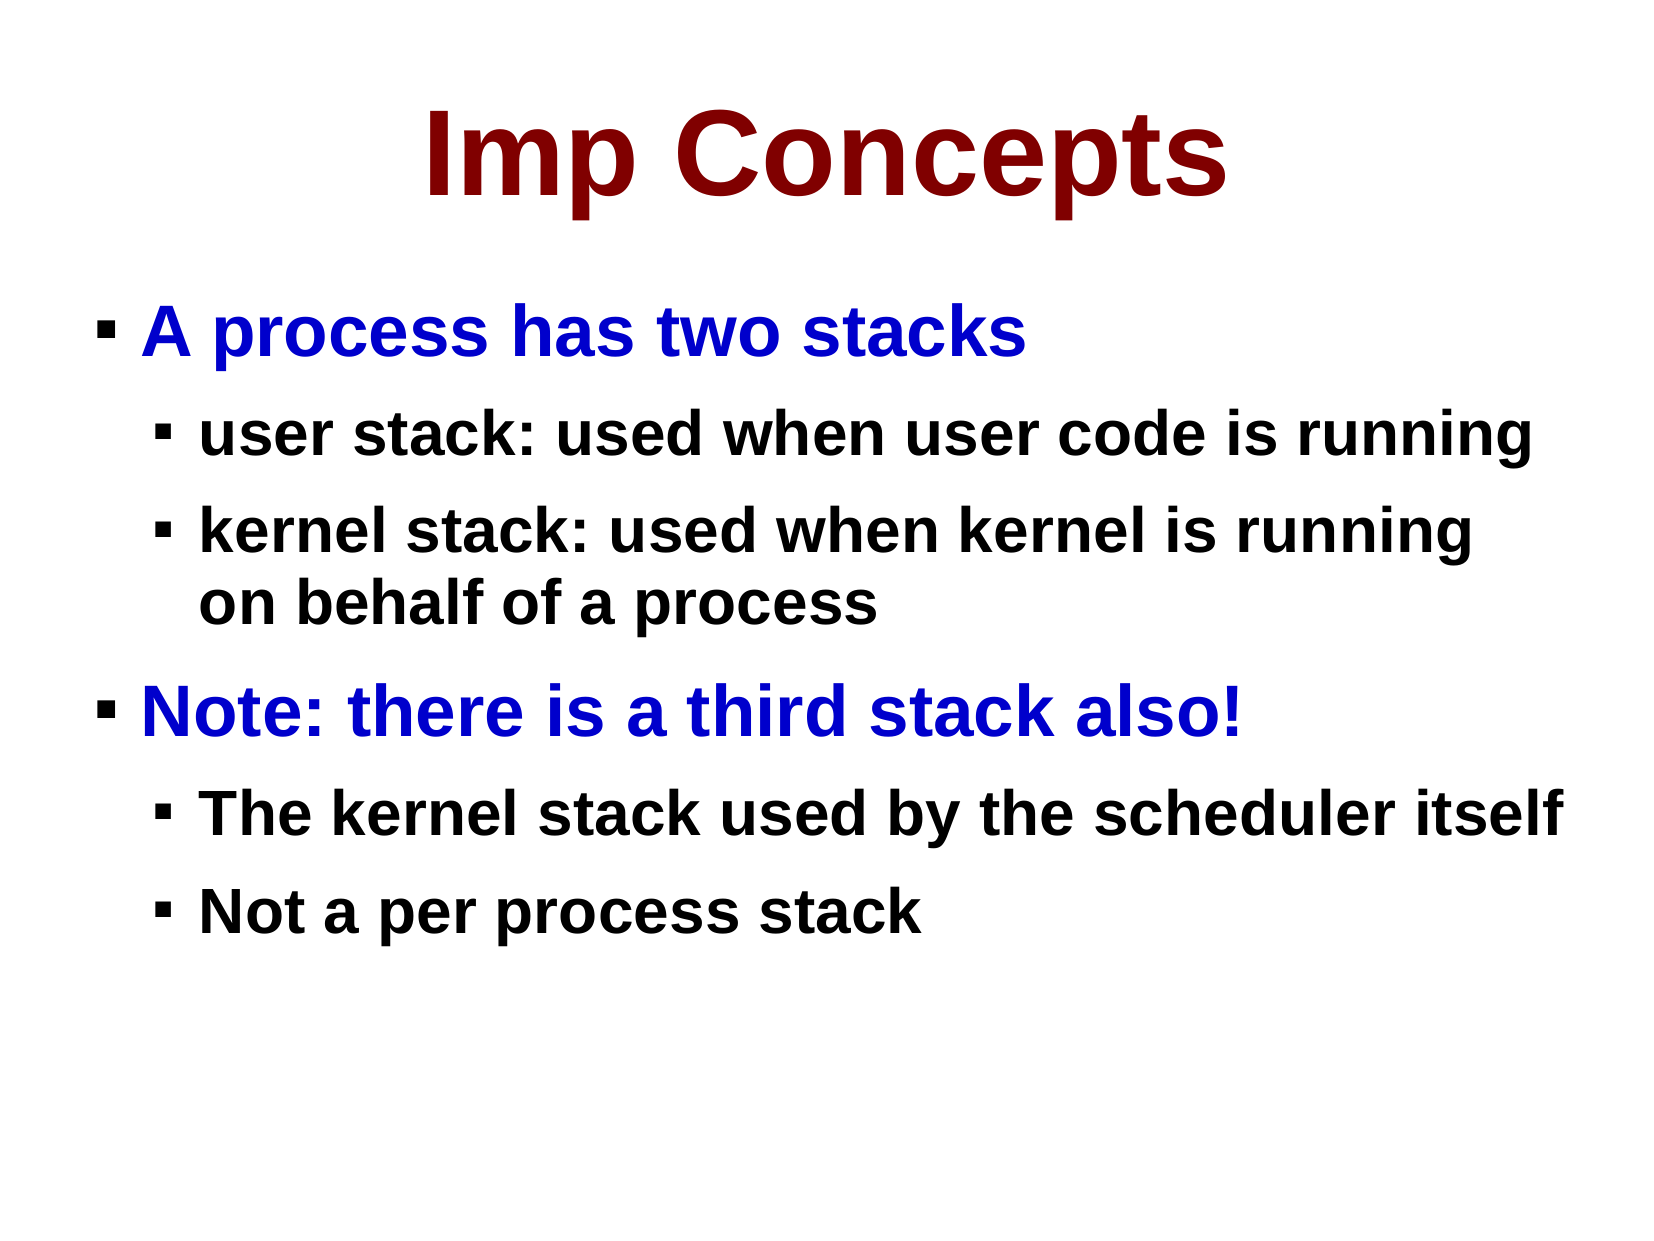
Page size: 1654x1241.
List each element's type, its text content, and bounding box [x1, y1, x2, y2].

title Imp Concepts [82, 49, 1571, 257]
list A process has two stacks user stack: used when user code is running kernel stack: used when kernel is running on behalf of a process Note: there is a third stack also! The kernel stack used by the scheduler itself Not a per process stack [82, 290, 1571, 1010]
